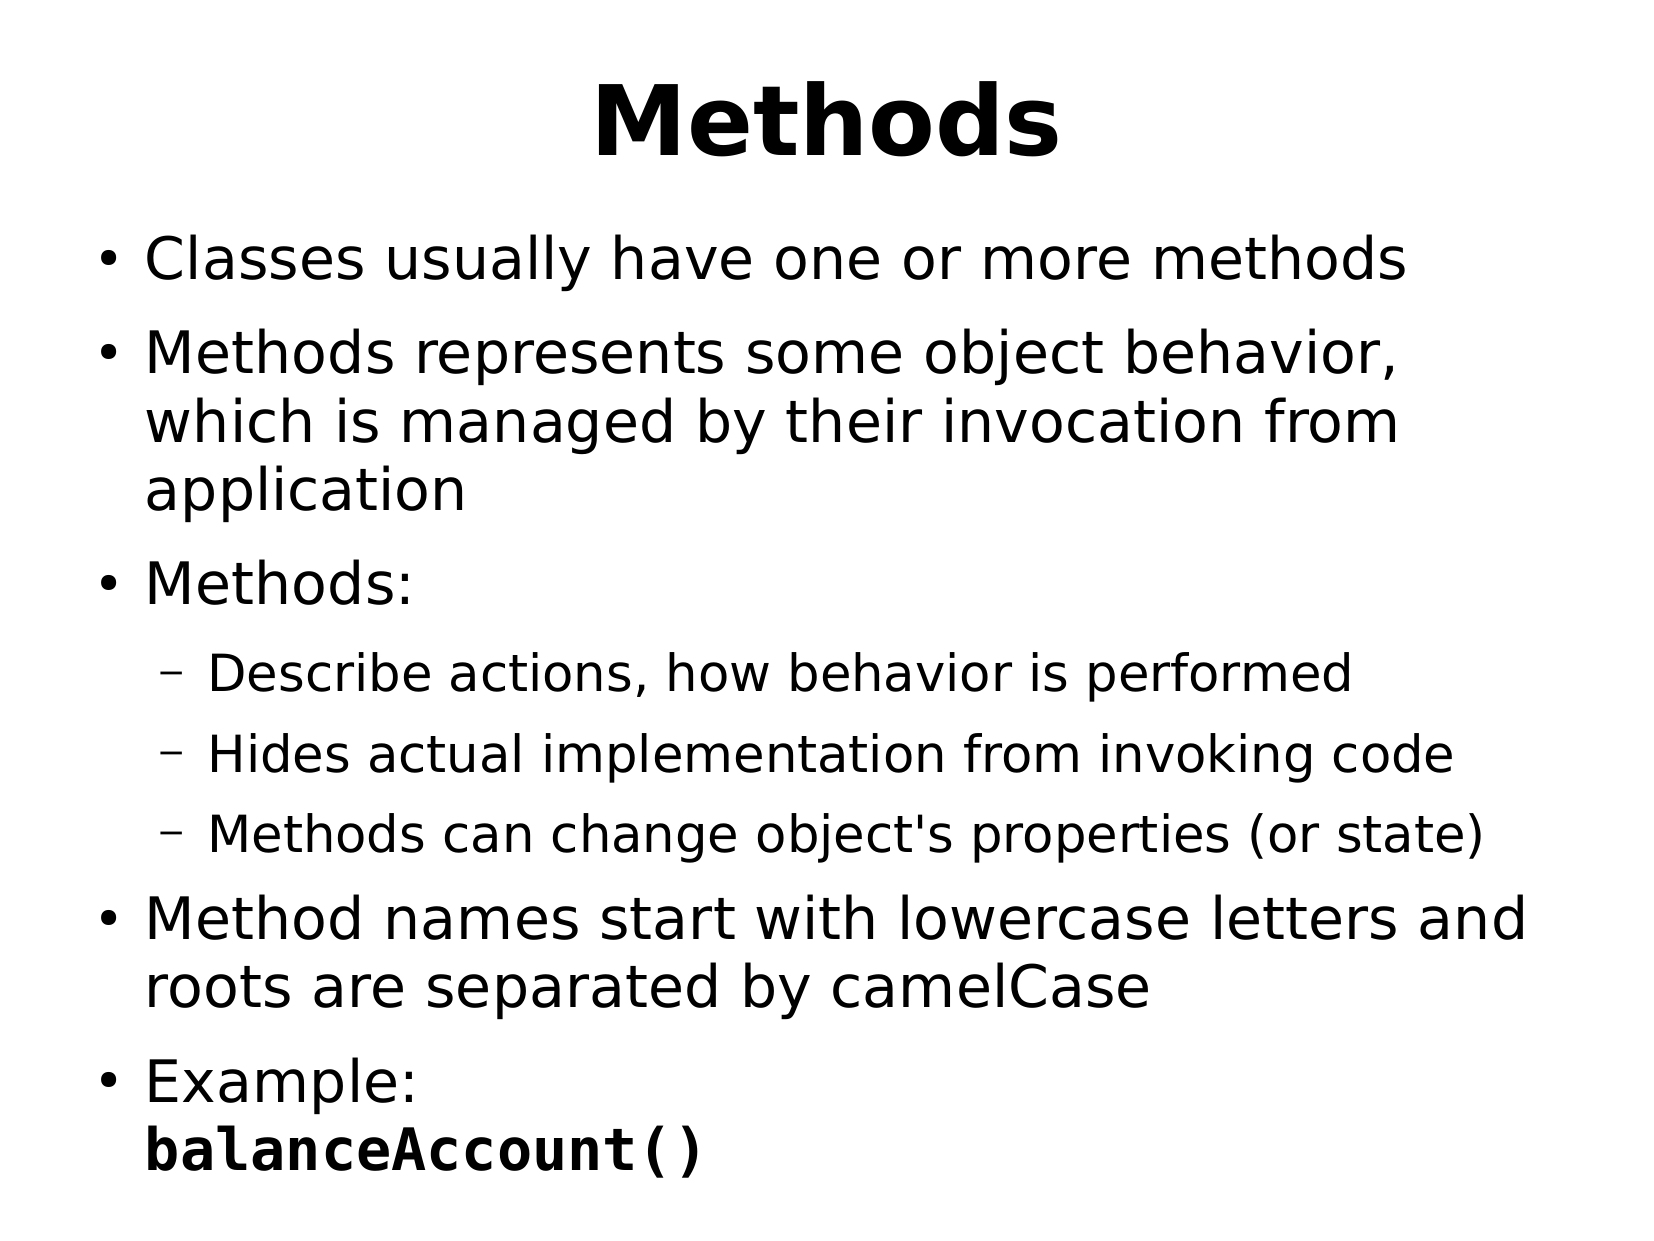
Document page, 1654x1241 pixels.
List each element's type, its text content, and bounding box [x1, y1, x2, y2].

list Classes usually have one or more methods Methods represents some object behavior, which is managed by their invocation from application Methods: Describe actions, how behavior is performed Hides actual implementation from invoking code Methods can change object's properties (or state) Method names start with lowercase letters and roots are separated by camelCase Example: balanceAccount() [82, 225, 1538, 1186]
title Methods [82, 49, 1571, 196]
